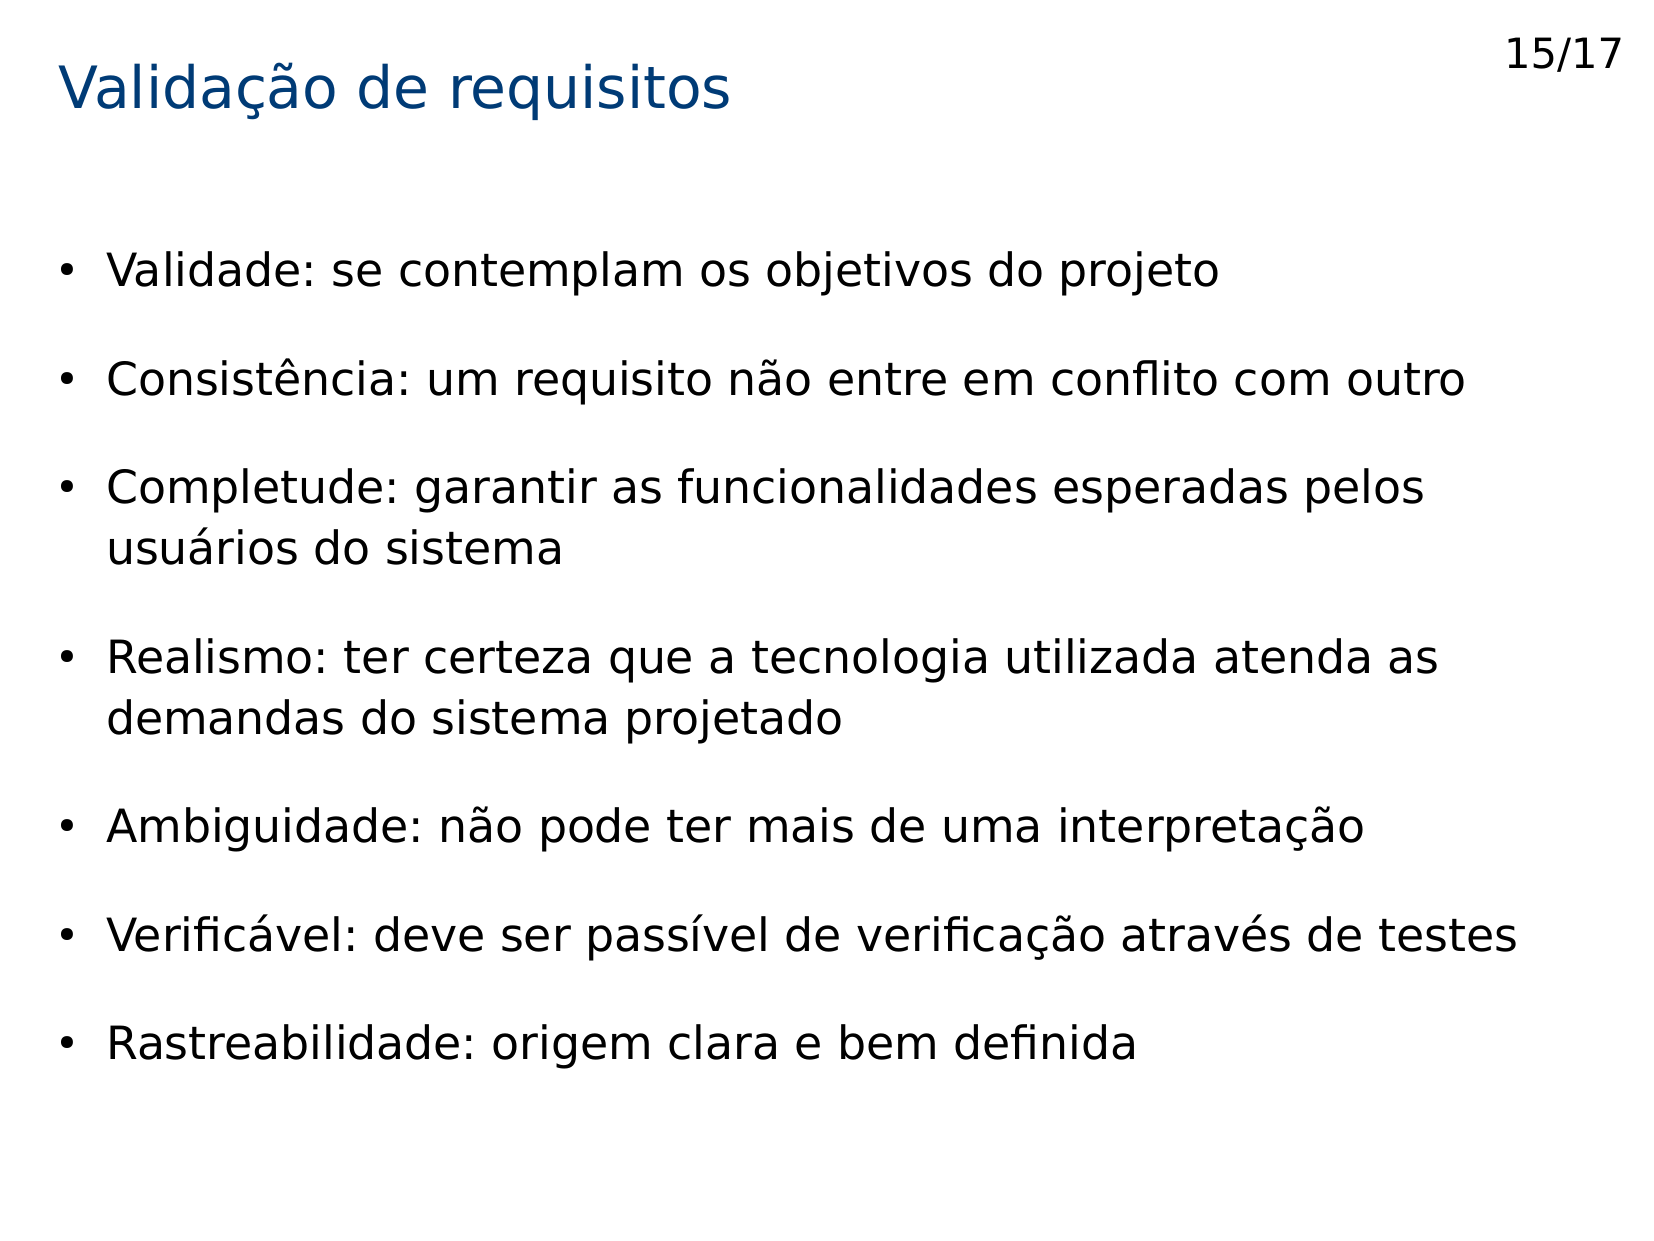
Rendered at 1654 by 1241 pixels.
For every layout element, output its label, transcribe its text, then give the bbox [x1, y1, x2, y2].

title Validação de requisitos [59, 29, 1506, 148]
list Validade: se contemplam os objetivos do projeto Consistência: um requisito não entre em conflito com outro Completude: garantir as funcionalidades esperadas pelos usuários do sistema Realismo: ter certeza que a tecnologia utilizada atenda as demandas do sistema projetado Ambiguidade: não pode ter mais de uma interpretação Verificável: deve ser passível de verificação através de testes Rastreabilidade: origem clara e bem definida [59, 236, 1595, 1211]
